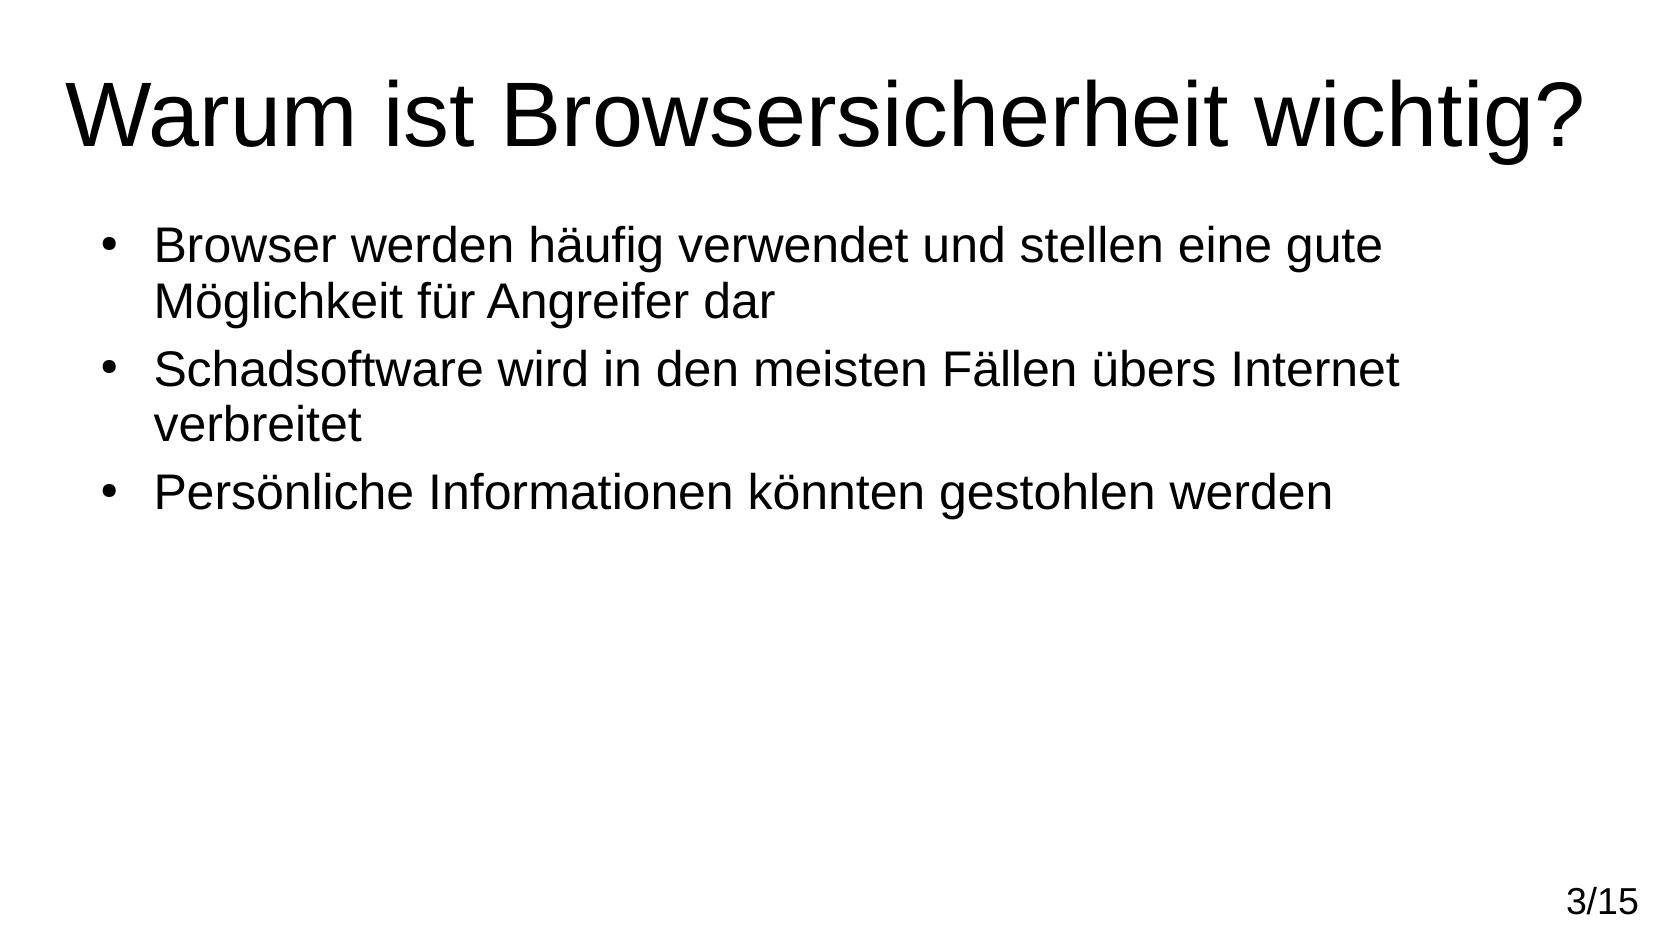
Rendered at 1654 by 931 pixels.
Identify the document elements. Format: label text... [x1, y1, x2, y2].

text_box 3/15 [1551, 873, 1654, 931]
title Warum ist Browsersicherheit wichtig? [59, 8, 1595, 221]
list Browser werden häufig verwendet und stellen eine gute Möglichkeit für Angreifer dar Schadsoftware wird in den meisten Fällen übers Internet verbreitet Persönliche Informationen könnten gestohlen werden [82, 217, 1571, 758]
